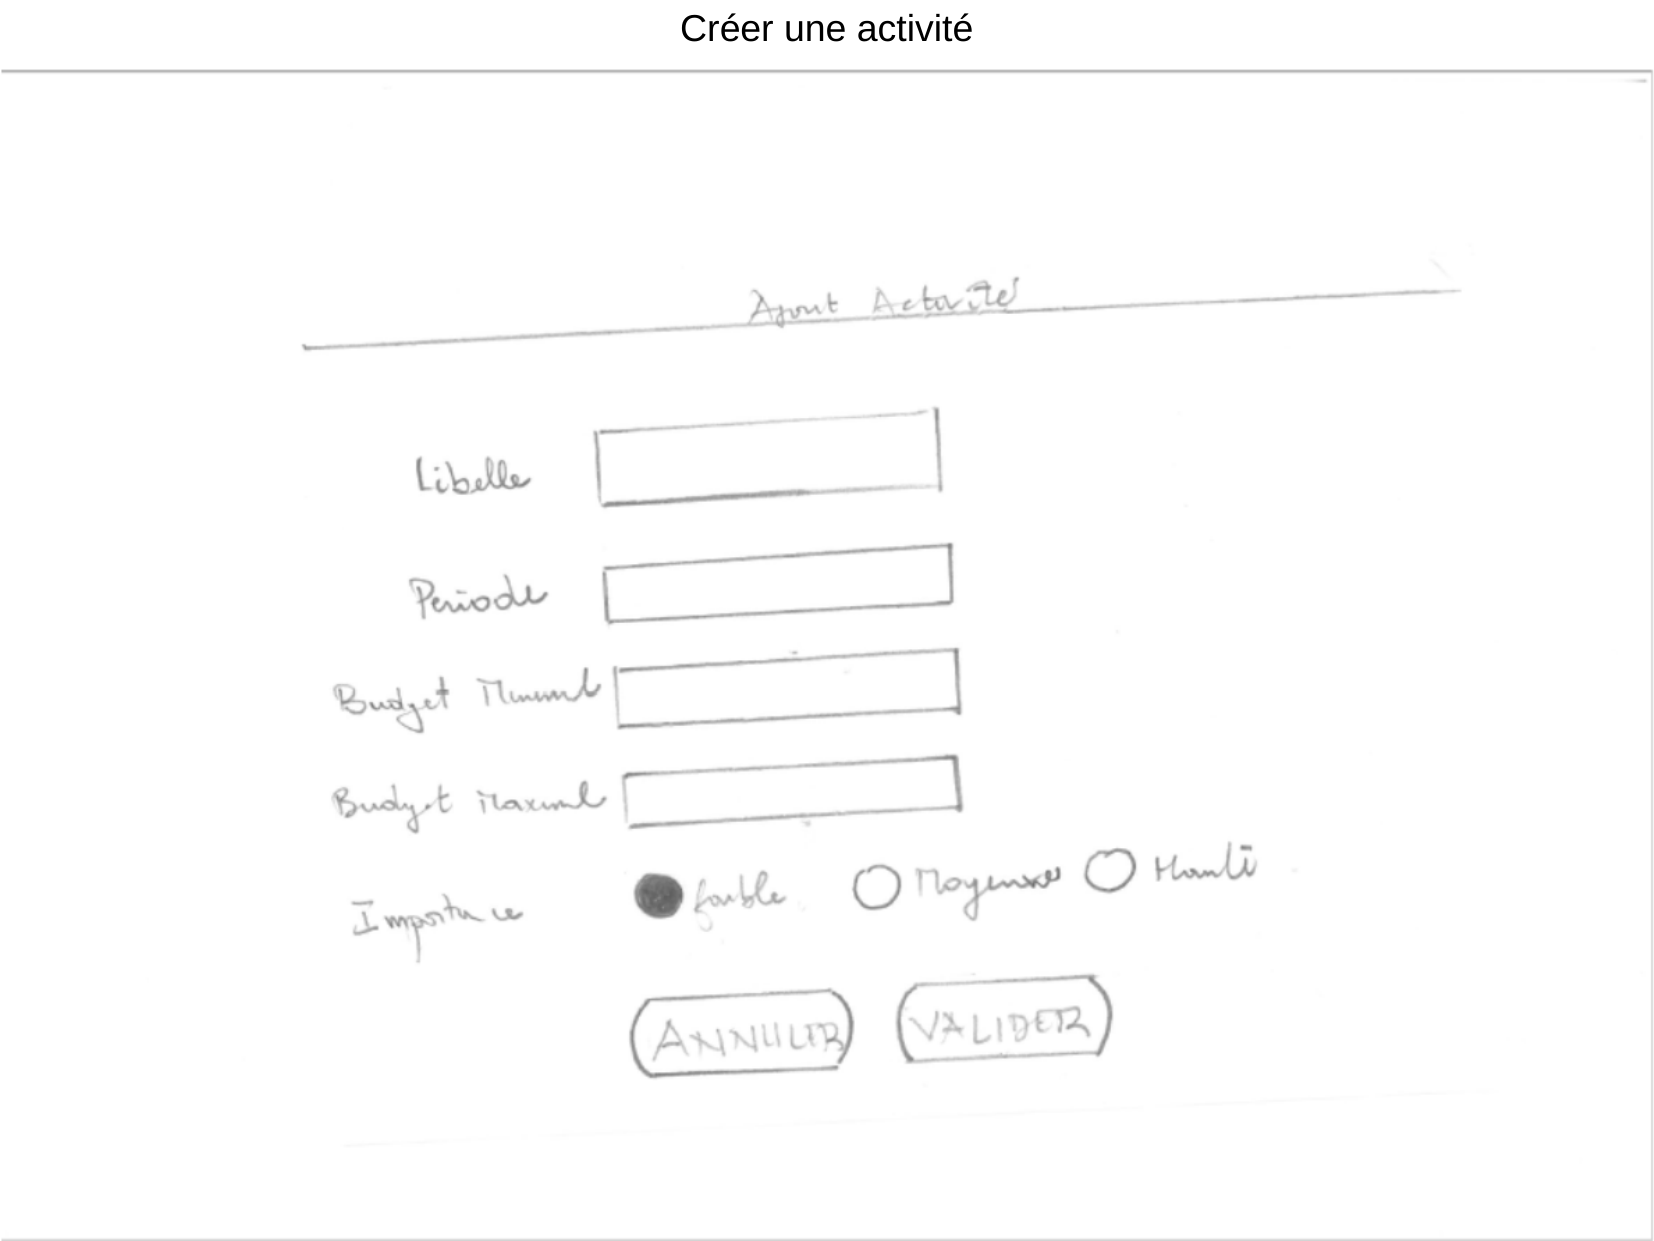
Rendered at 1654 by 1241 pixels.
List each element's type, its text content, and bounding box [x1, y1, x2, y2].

picture [0, 69, 1654, 1241]
text_box Créer une activité [0, 0, 1654, 57]
